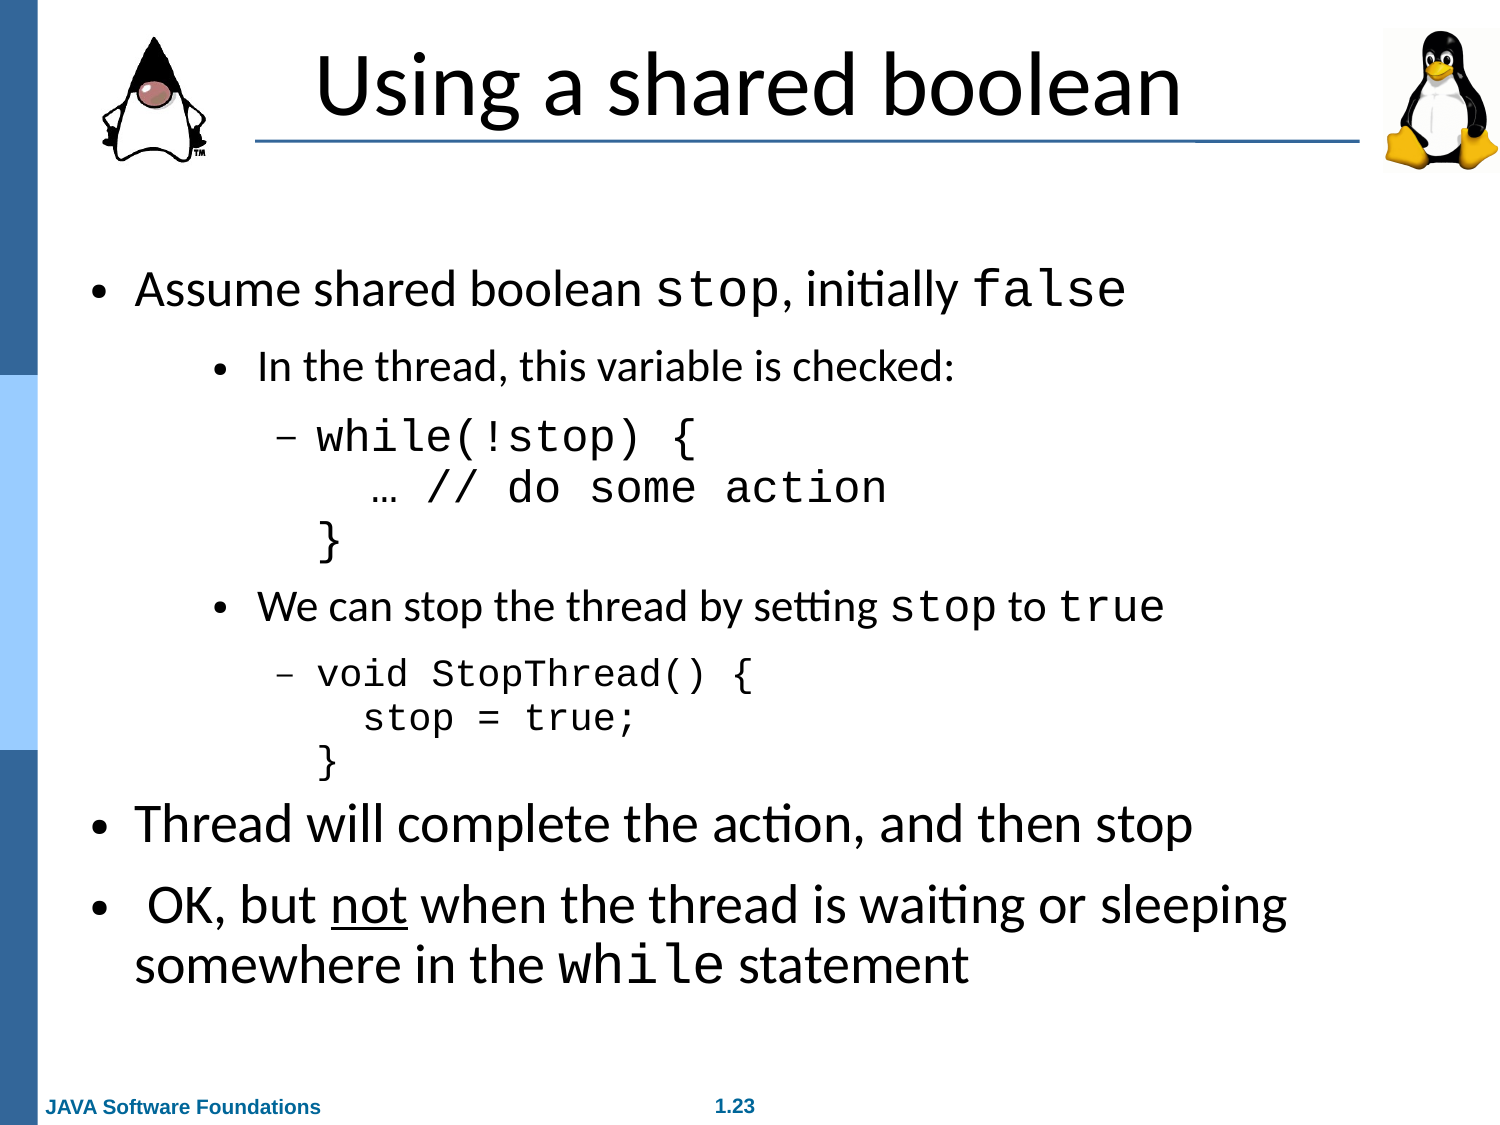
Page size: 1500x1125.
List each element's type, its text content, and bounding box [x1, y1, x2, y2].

picture [1383, 28, 1500, 173]
picture [54, 0, 255, 200]
title Using a shared boolean [75, 36, 1426, 149]
list Assume shared boolean stop, initially false In the thread, this variable is checked: while(!stop) { … // do some action } We can stop the thread by setting stop to true void StopThread() { stop = true; } Thread will complete the action, and then stop OK, but not when the thread is waiting or sleeping somewhere in the while statement [75, 263, 1425, 1006]
